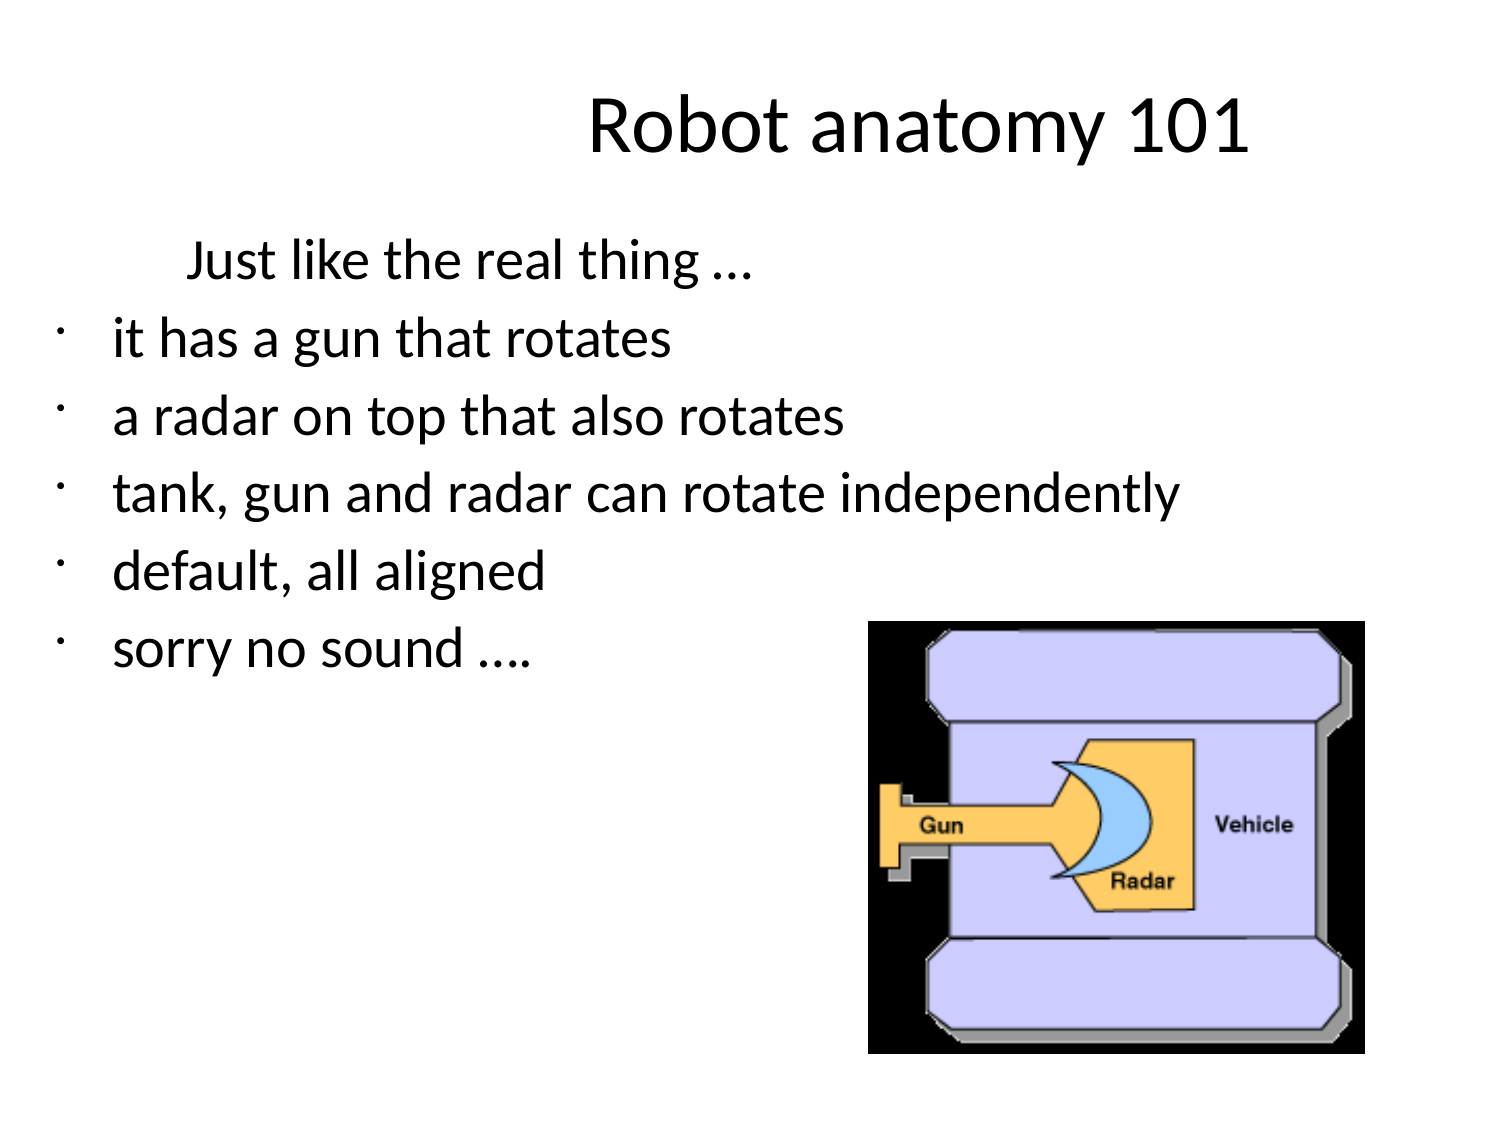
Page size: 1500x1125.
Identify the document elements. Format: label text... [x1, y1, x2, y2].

picture [868, 833, 1365, 1054]
text_box Just like the real thing … it has a gun that rotates a radar on top that also rotates tank, gun and radar can rotate independently default, all aligned sorry no sound …. [41, 206, 1447, 833]
title Robot anatomy 101 [572, 54, 1463, 176]
